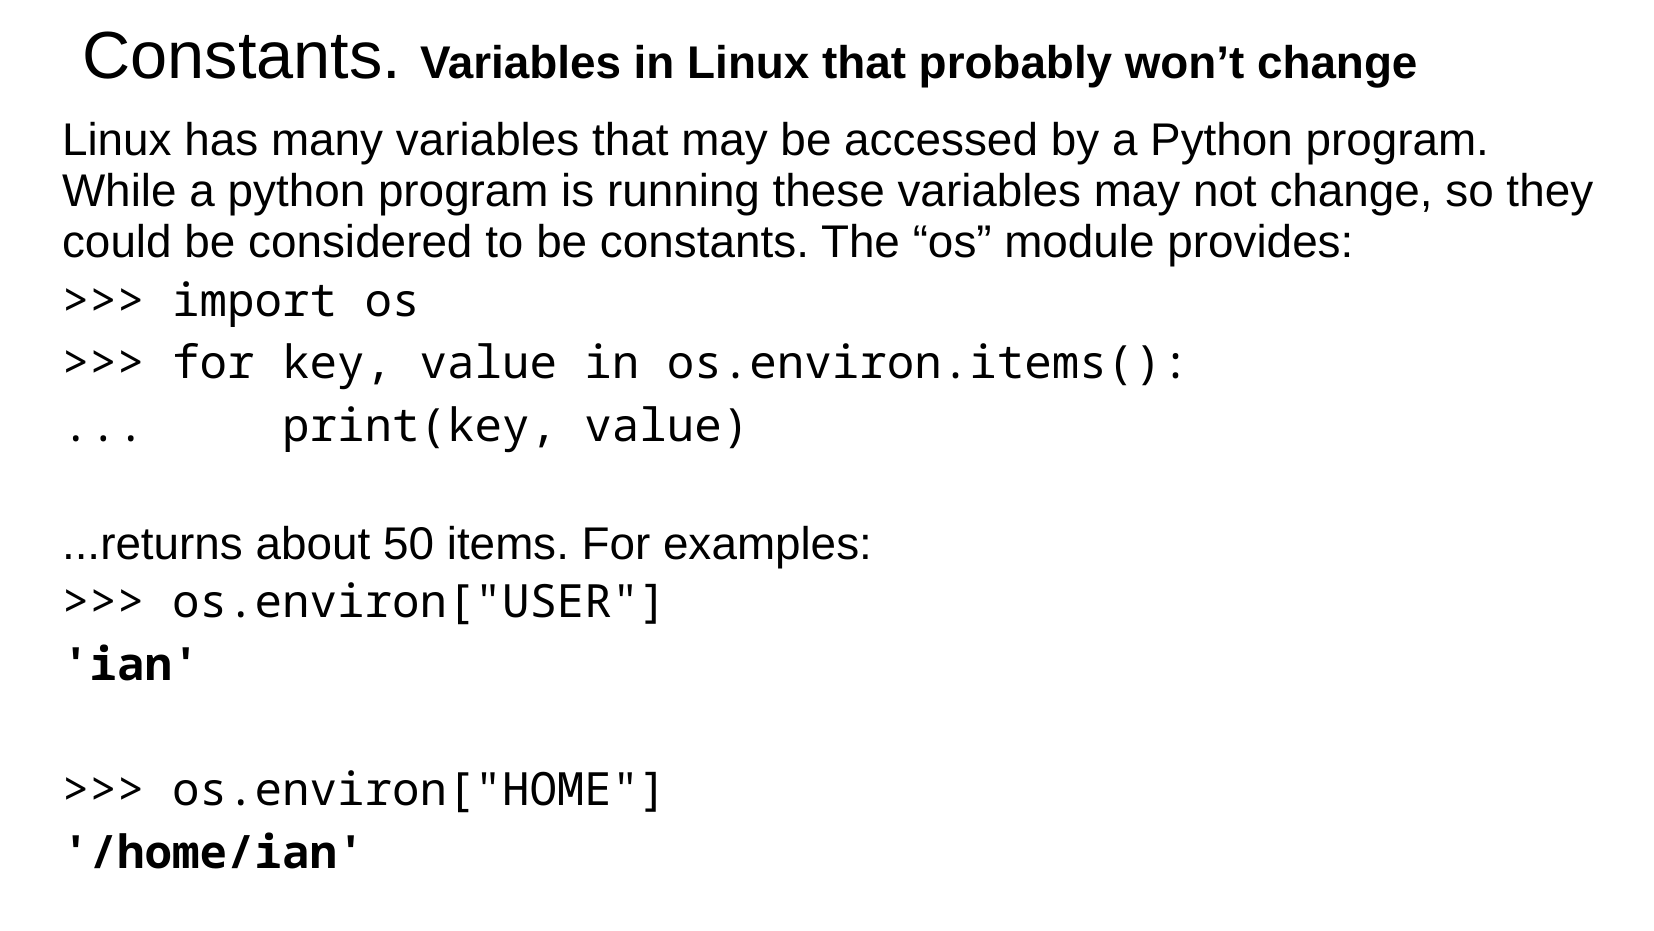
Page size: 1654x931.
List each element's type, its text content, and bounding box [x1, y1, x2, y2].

text_box Linux has many variables that may be accessed by a Python program. While a python program is running these variables may not change, so they could be considered to be constants. The “os” module provides: >>> import os >>> for key, value in os.environ.items(): ... print(key, value) ...returns about 50 items. For examples: >>> os.environ["USER"] 'ian' >>> os.environ["HOME"] '/home/ian' >>> os.environ["LANGUAGE"] 'en_NZ:en' [47, 106, 1619, 876]
text_box DBUS_SESSION_BUS_ADDRESS\ [1051, 0, 1619, 408]
title Constants. Variables in Linux that probably won’t change [82, 10, 1051, 101]
